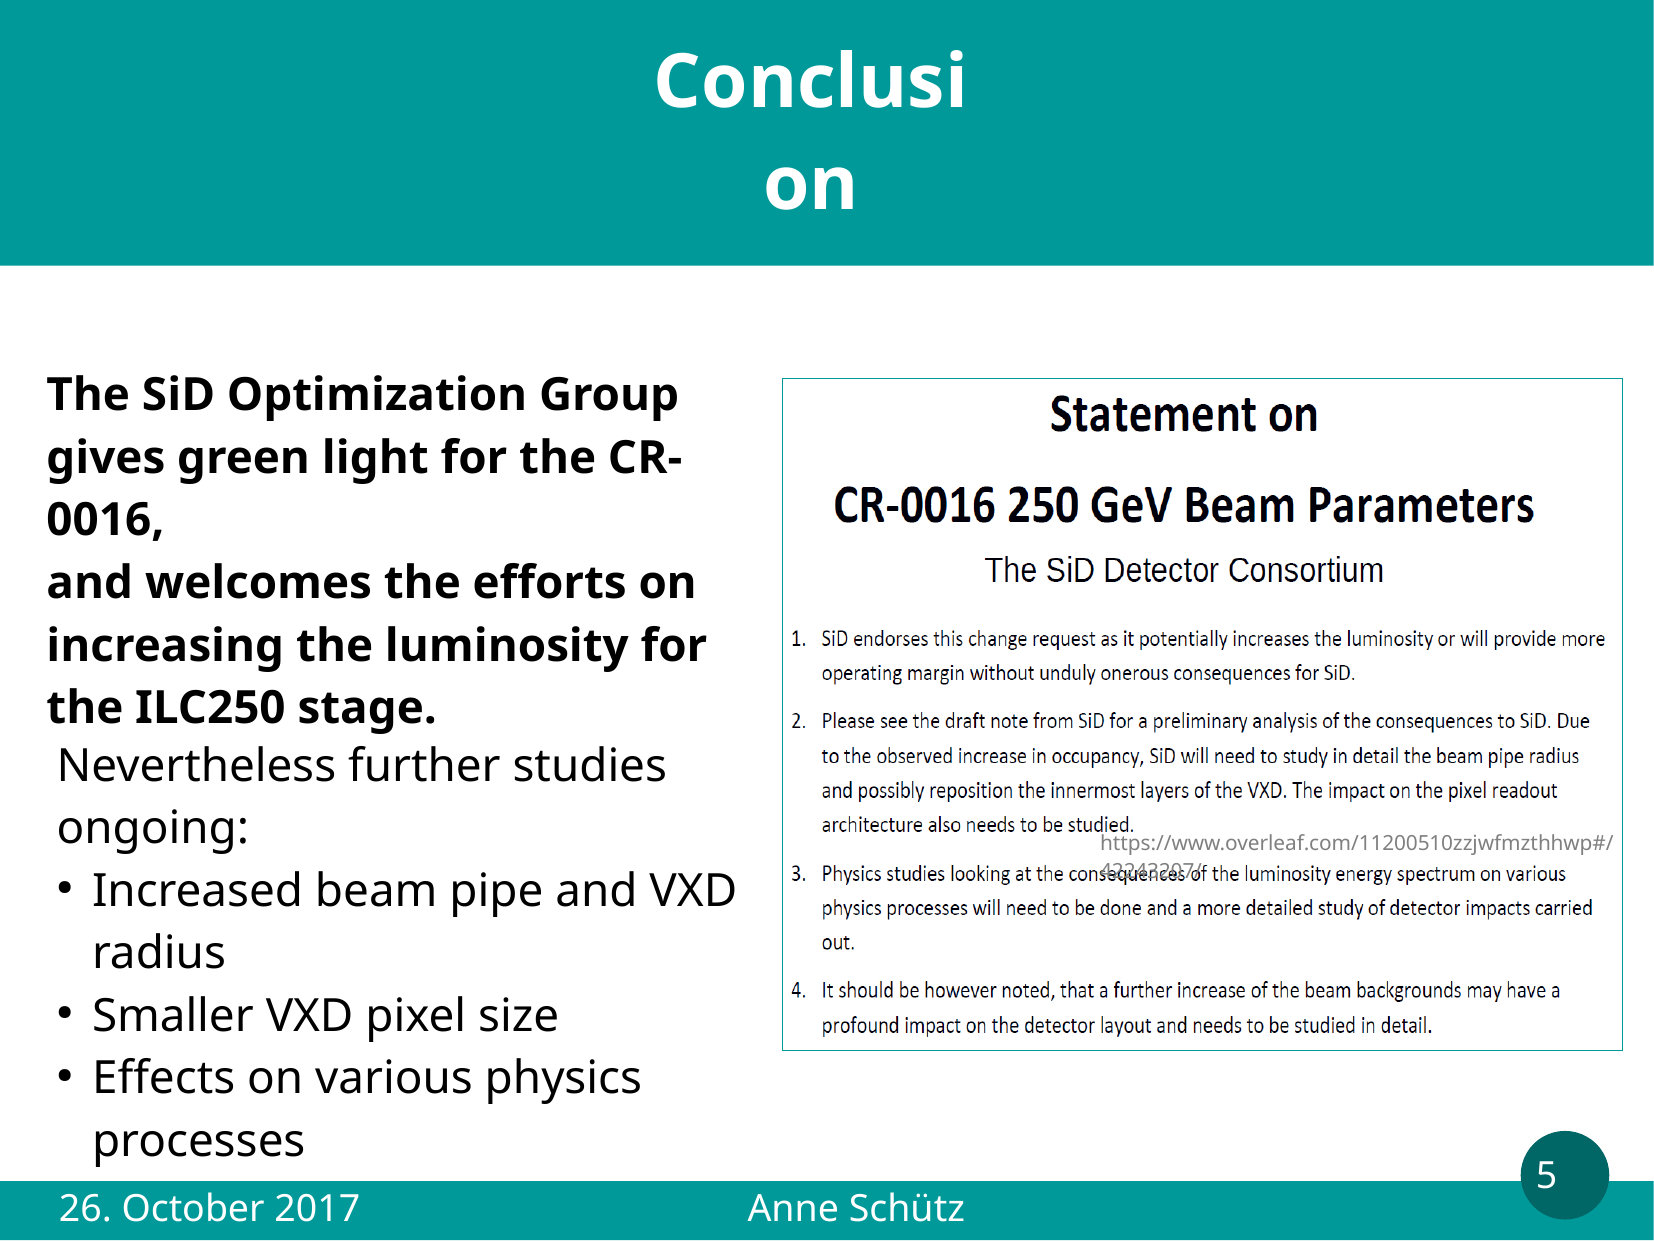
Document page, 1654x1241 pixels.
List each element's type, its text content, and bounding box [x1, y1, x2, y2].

text_box Nevertheless further studies ongoing: Increased beam pipe and VXD radius Smaller VXD pixel size Effects on various physics processes [41, 724, 782, 1004]
title Conclusion [653, 0, 1000, 292]
picture [782, 378, 1623, 1051]
text_box https://www.overleaf.com/11200510zzjwfmzthhwp#/42243207/ [1085, 821, 1641, 867]
text_box The SiD Optimization Group gives green light for the CR-0016, and welcomes the efforts on increasing the luminosity for the ILC250 stage. [45, 415, 782, 683]
picture [1173, 867, 1179, 877]
